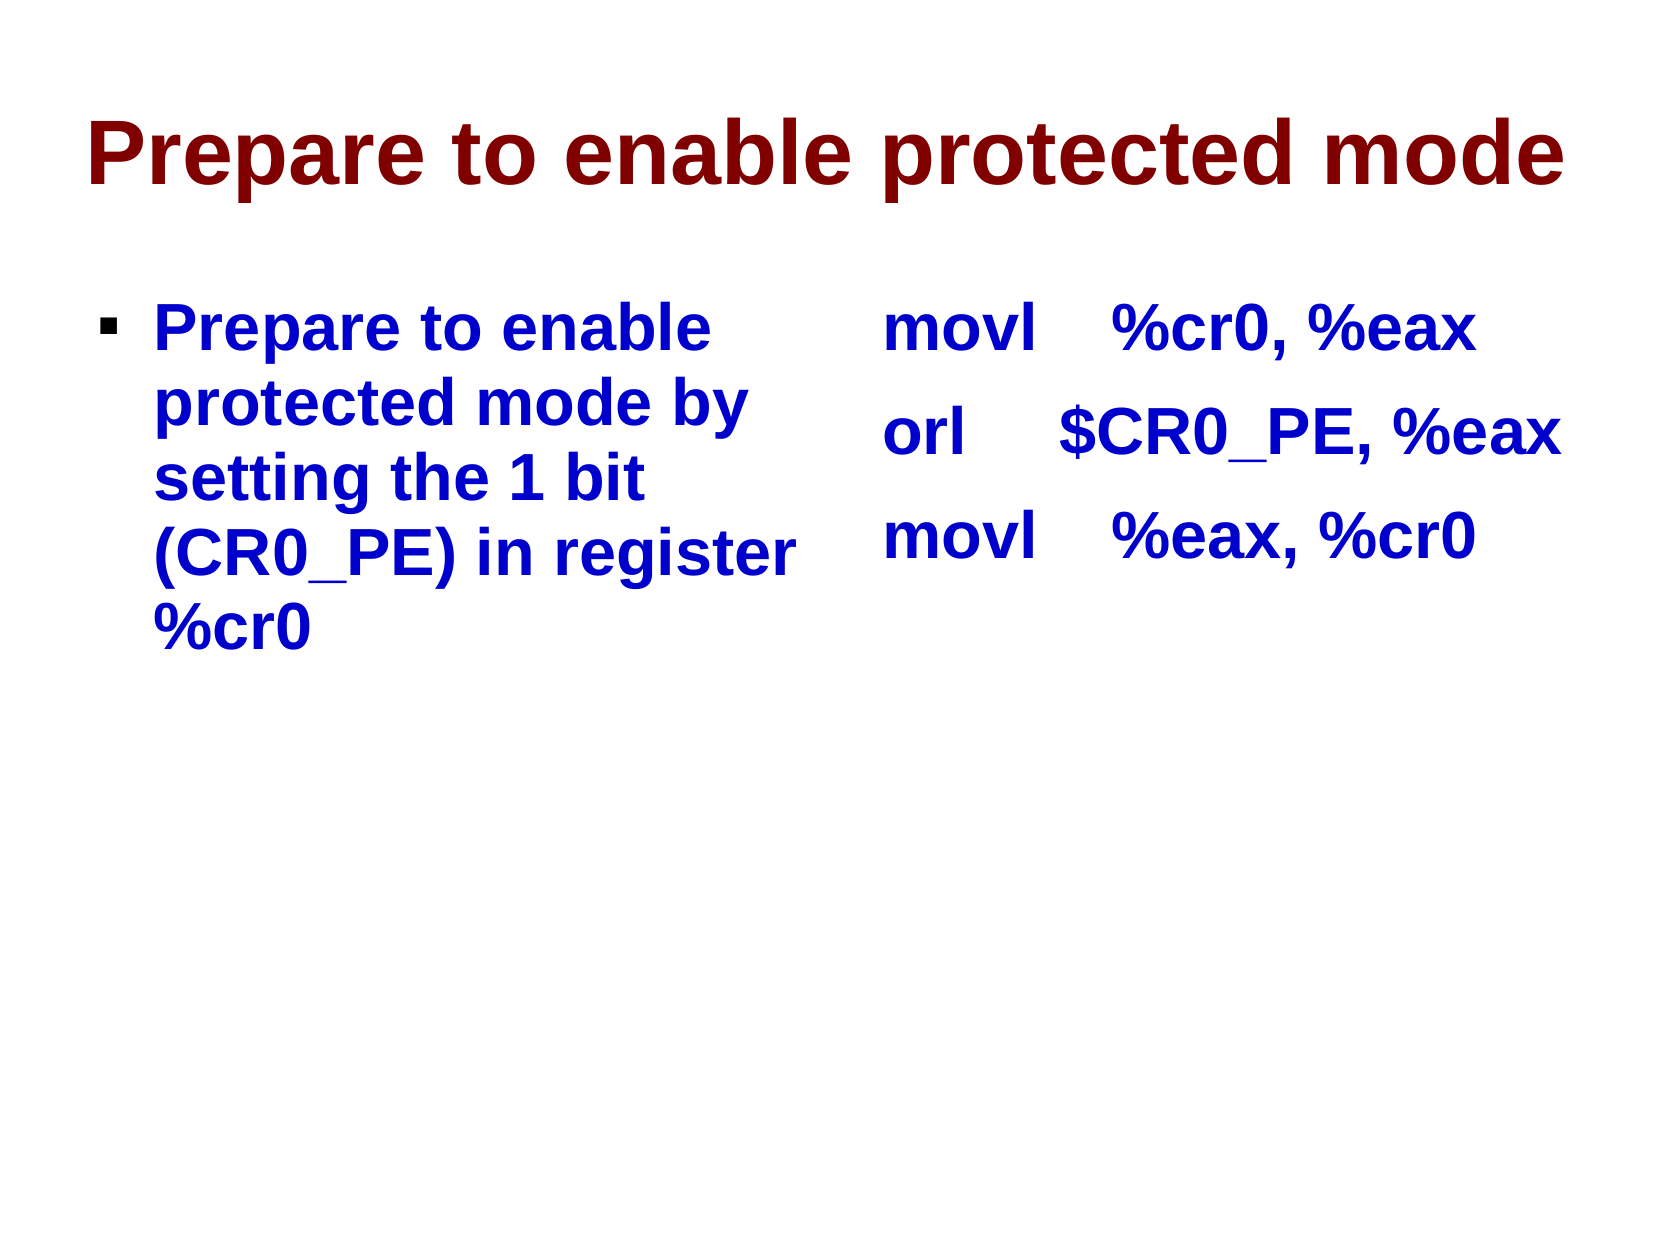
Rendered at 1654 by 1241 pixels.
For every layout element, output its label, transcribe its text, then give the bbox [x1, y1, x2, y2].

title Prepare to enable protected mode [82, 49, 1571, 257]
list movl %cr0, %eax orl $CR0_PE, %eax movl %eax, %cr0 [845, 290, 1572, 1010]
list Prepare to enable protected mode by setting the 1 bit (CR0_PE) in register %cr0 [82, 290, 809, 1010]
